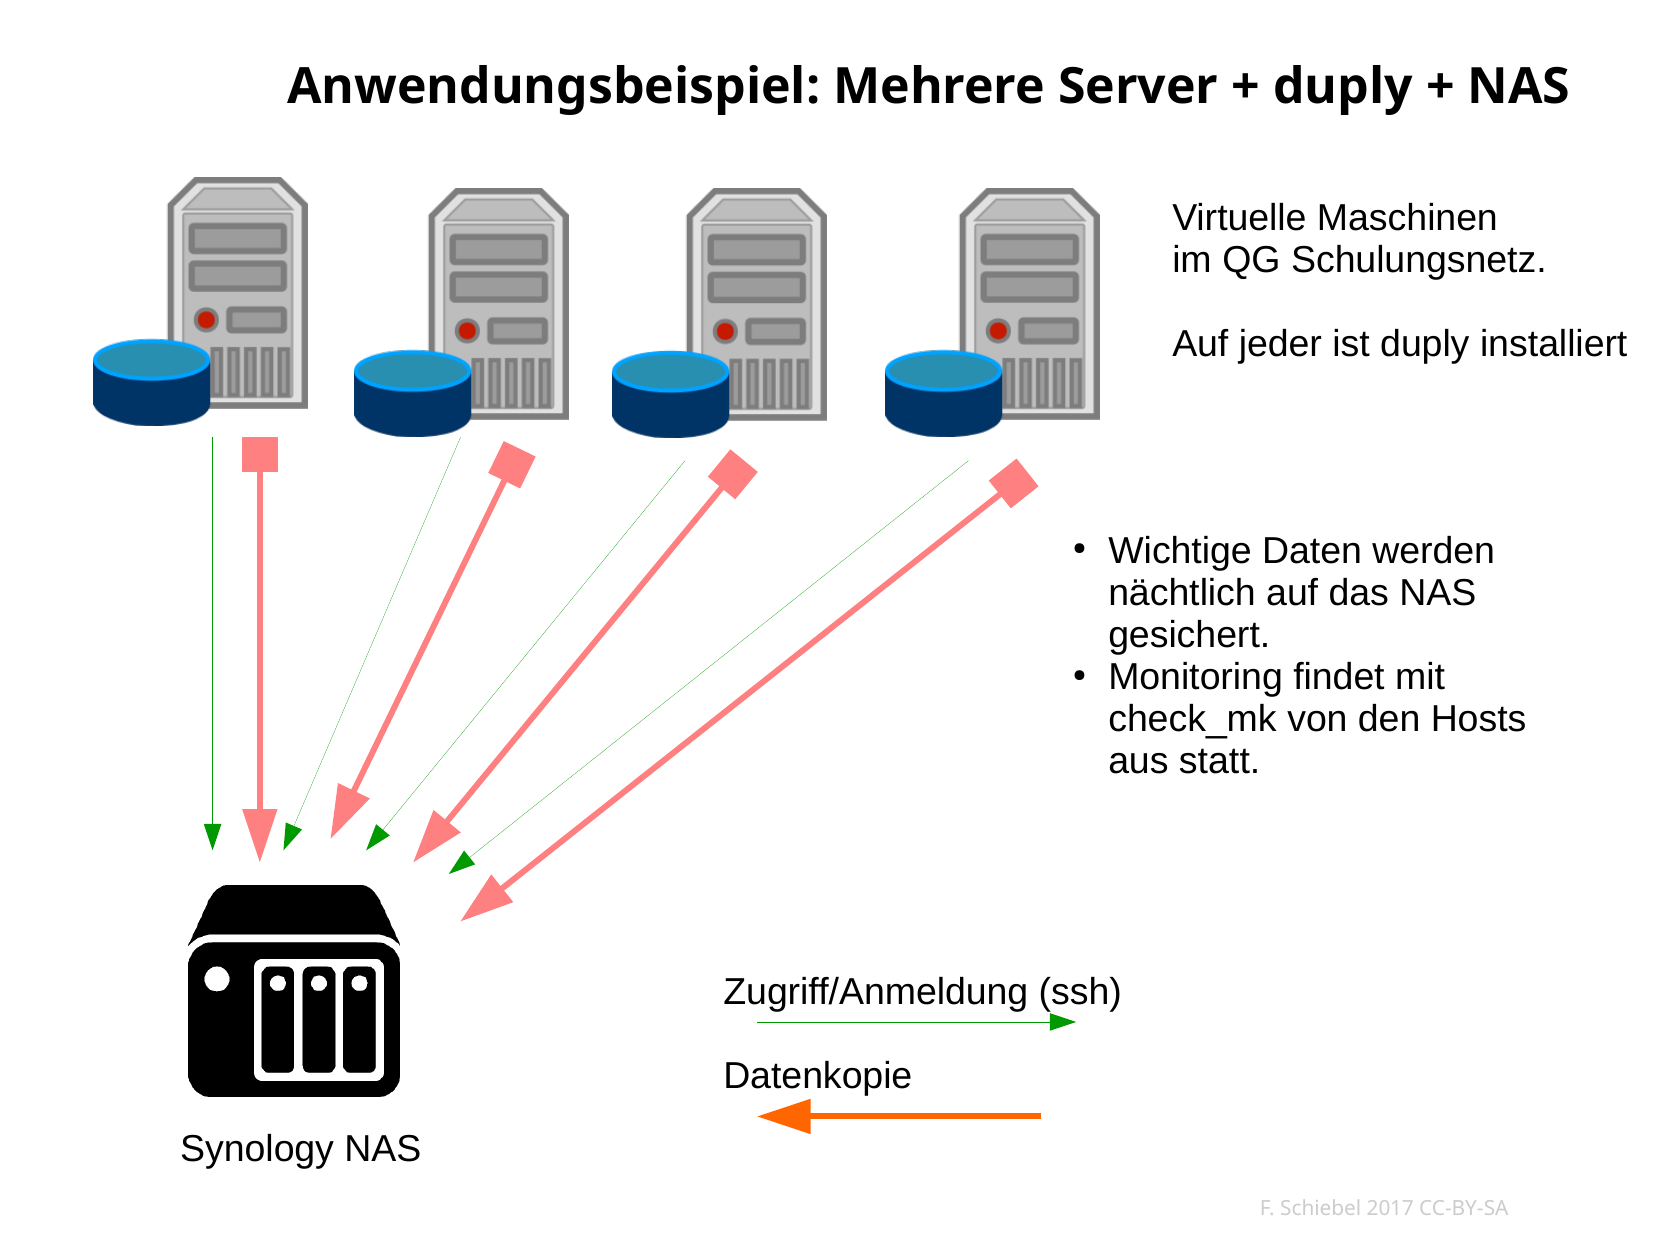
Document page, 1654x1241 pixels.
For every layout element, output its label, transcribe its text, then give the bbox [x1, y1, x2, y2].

picture [612, 188, 827, 438]
title Anwendungsbeispiel: Mehrere Server + duply + NAS [82, 49, 1571, 119]
picture [188, 885, 400, 1097]
picture [354, 188, 569, 438]
text_box Virtuelle Maschinen im QG Schulungsnetz. Auf jeder ist duply installiert [1157, 188, 1643, 372]
picture [885, 188, 1100, 438]
picture [93, 177, 308, 426]
text_box Wichtige Daten werden nächtlich auf das NAS gesichert. Monitoring findet mit check_mk von den Hosts aus statt. [1058, 521, 1560, 831]
text_box Synology NAS [165, 1120, 508, 1180]
text_box Zugriff/Anmeldung (ssh) Datenkopie [708, 962, 1229, 1146]
